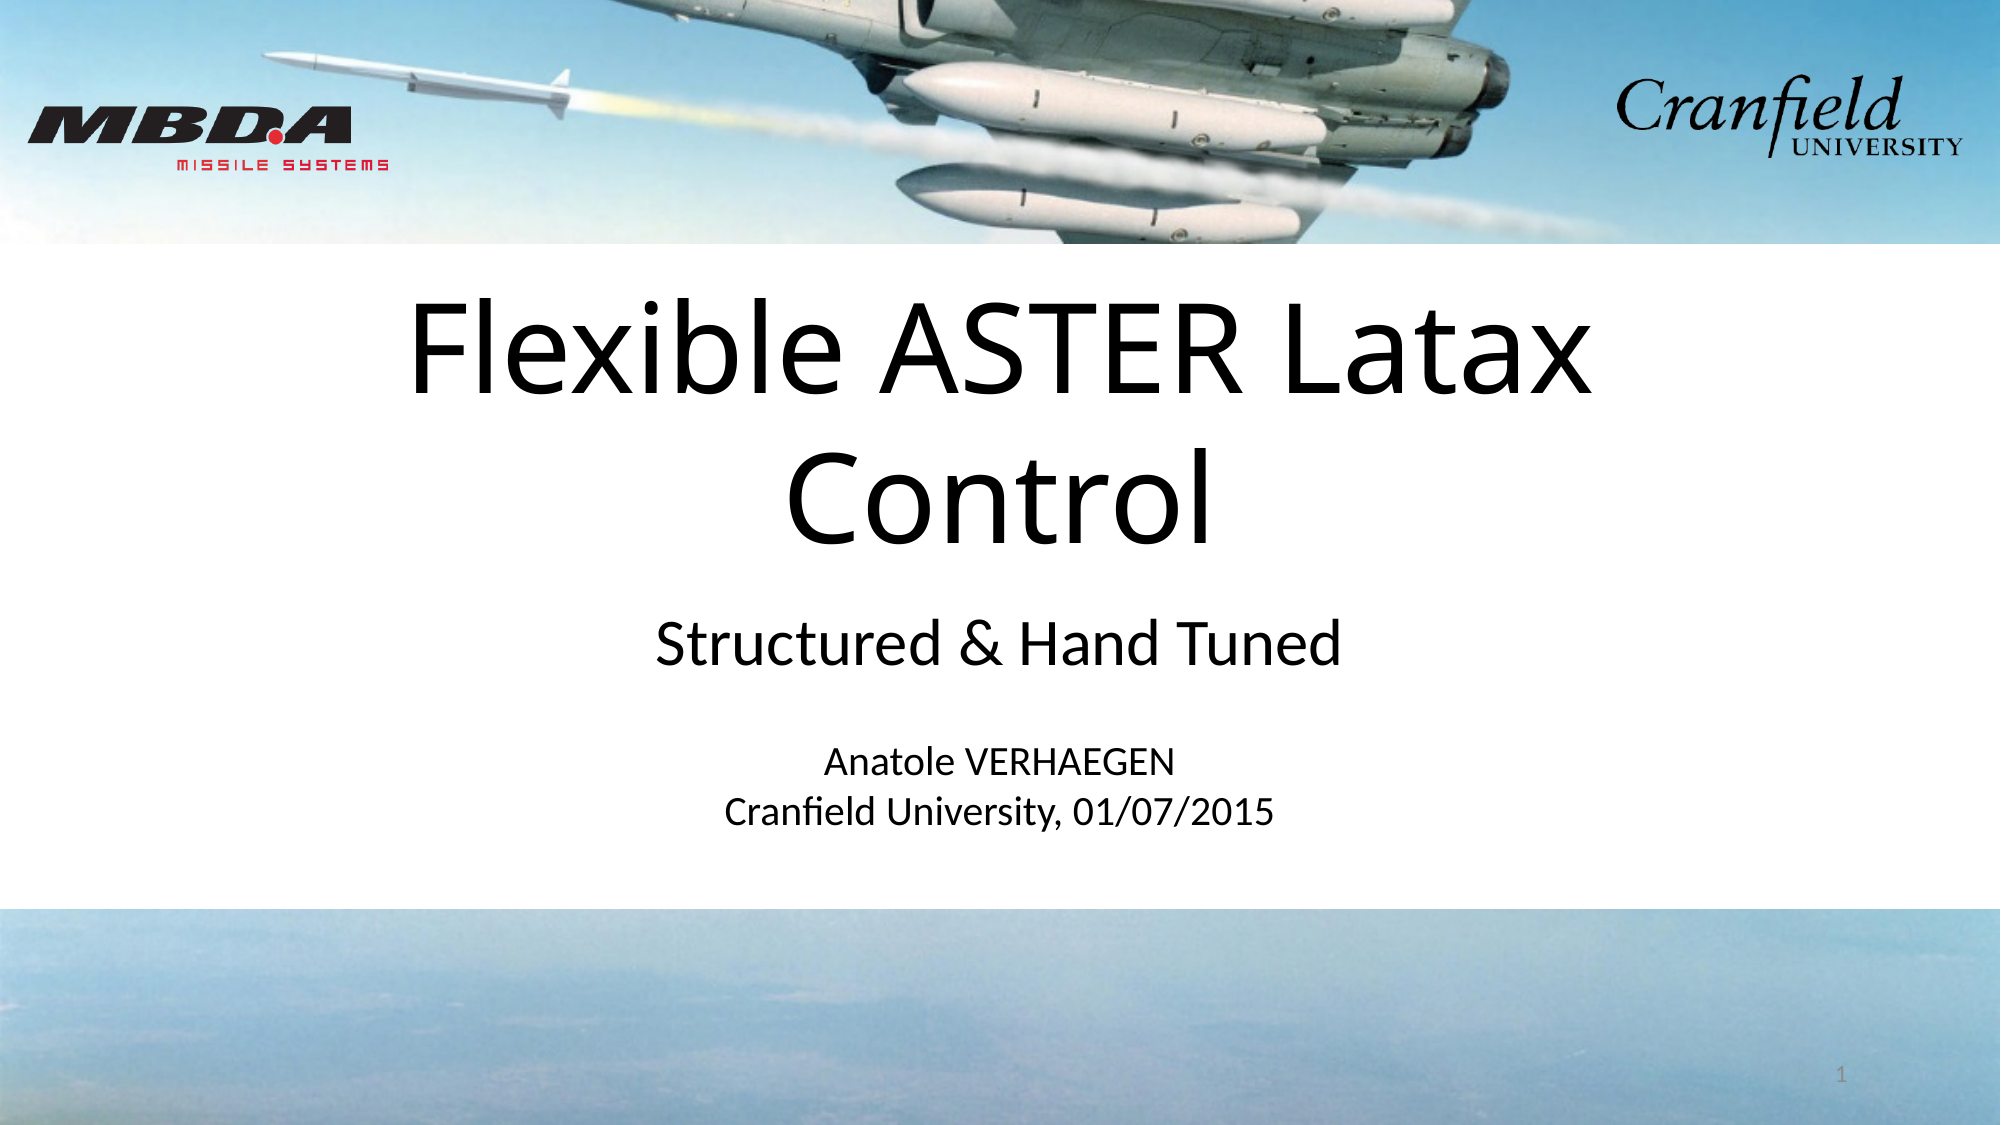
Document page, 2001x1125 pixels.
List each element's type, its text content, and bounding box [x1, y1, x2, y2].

picture [0, 0, 2000, 244]
picture [0, 909, 2000, 1125]
text_box Anatole VERHAEGEN Cranfield University, 01/07/2015 [500, 726, 1500, 842]
subtitle Structured & Hand Tuned [249, 590, 1750, 863]
slide_number <numéro> [1412, 1042, 1863, 1103]
title Flexible ASTER Latax Control [249, 286, 1750, 576]
